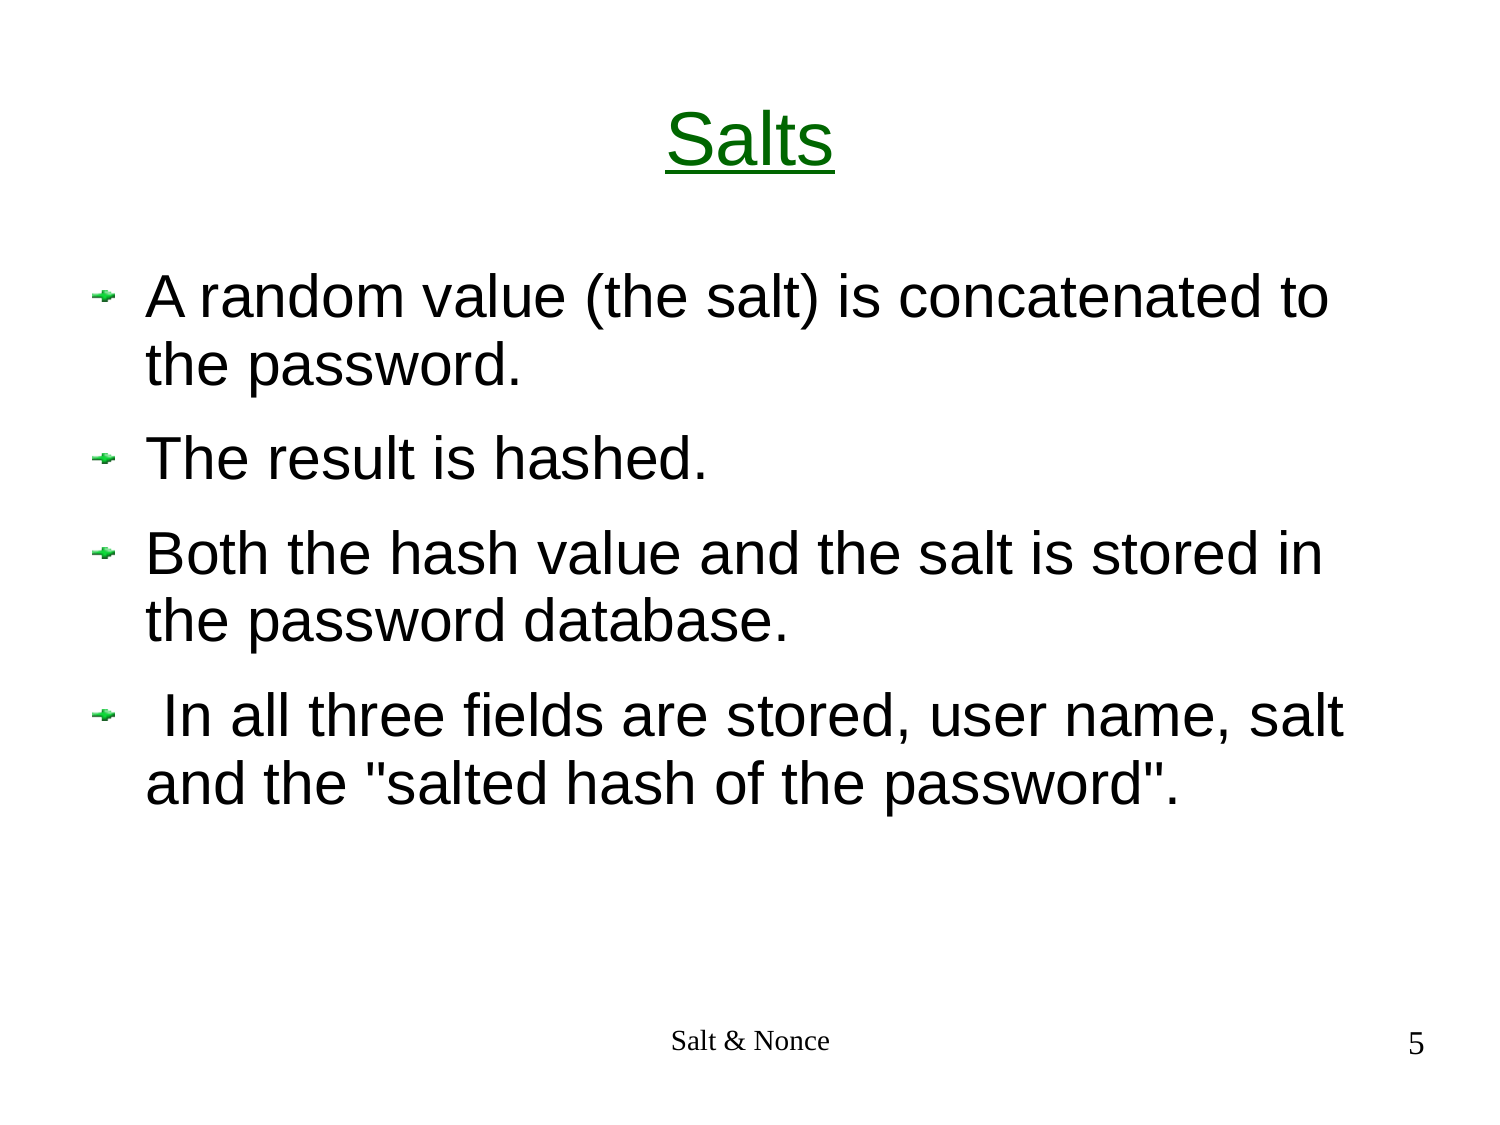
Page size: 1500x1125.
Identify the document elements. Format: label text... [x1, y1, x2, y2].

title Salts [75, 45, 1425, 233]
list A random value (the salt) is concatenated to the password. The result is hashed. Both the hash value and the salt is stored in the password database. In all three fields are stored, user name, salt and the "salted hash of the password". [75, 262, 1425, 1006]
